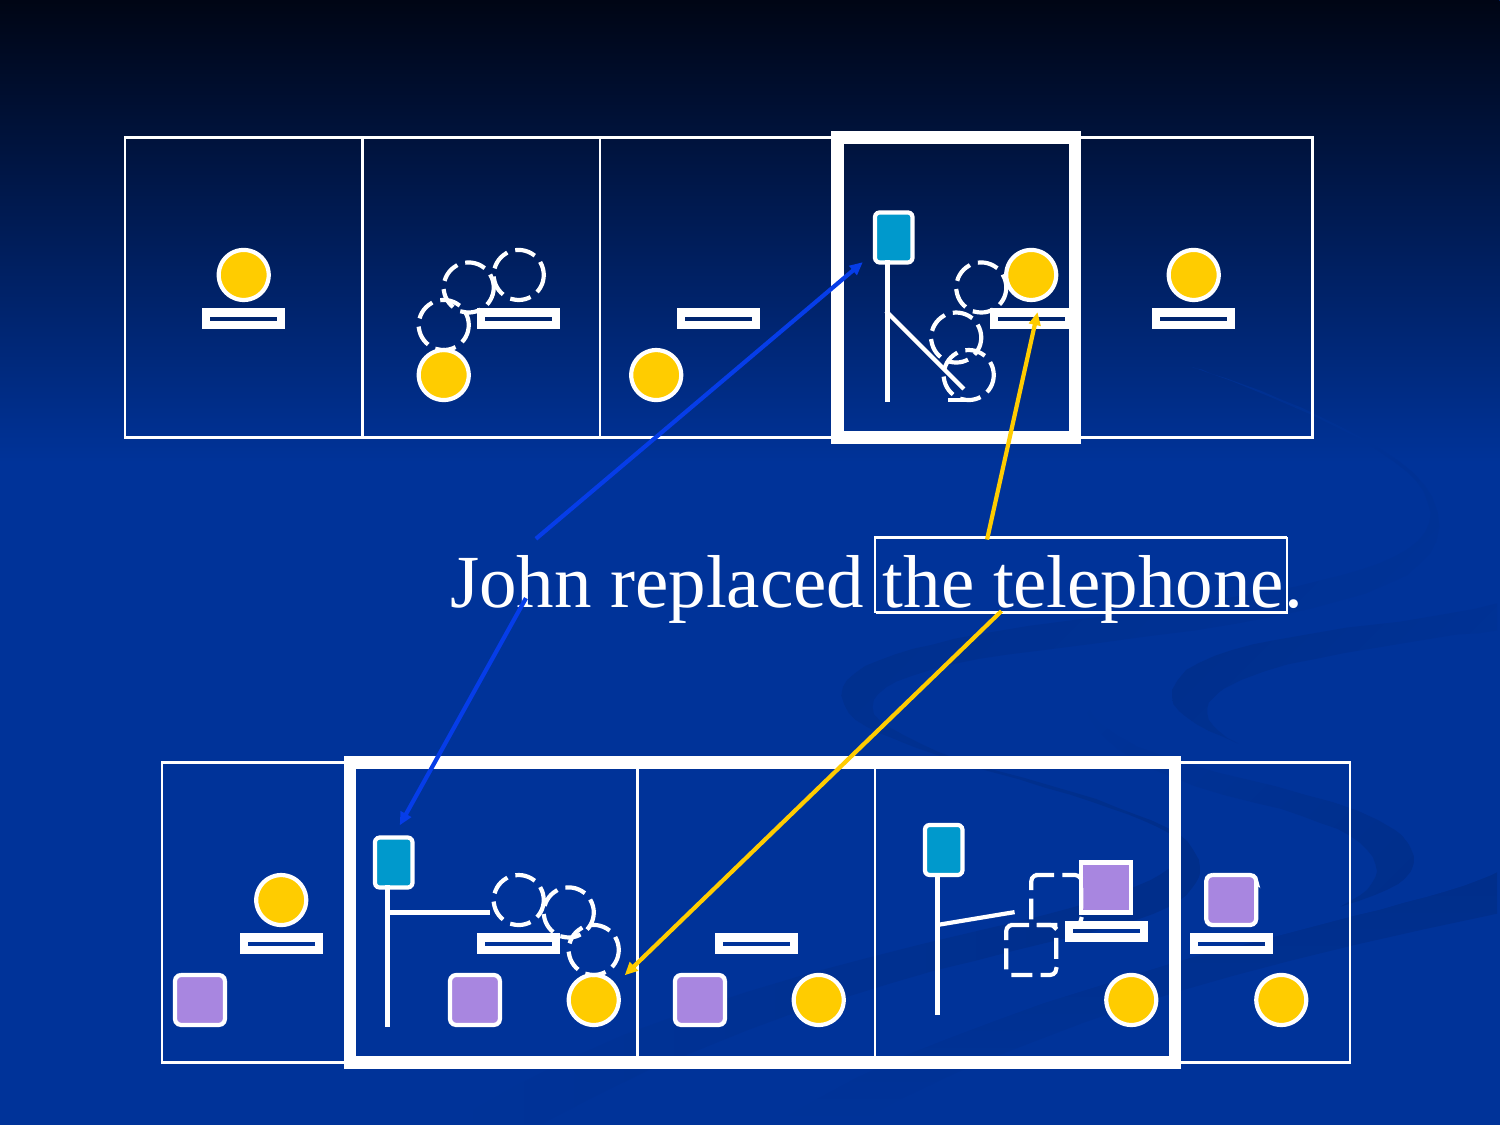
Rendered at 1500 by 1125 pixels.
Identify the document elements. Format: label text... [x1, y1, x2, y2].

text_box [1168, 249, 1219, 300]
text_box [1081, 862, 1132, 913]
text_box [174, 974, 226, 1026]
text_box [568, 976, 619, 1026]
text_box [374, 837, 413, 888]
text_box [1206, 875, 1257, 926]
text_box [418, 351, 469, 401]
text_box [1256, 974, 1307, 1026]
text_box [674, 974, 726, 1026]
text_box John replaced the telephone. [435, 524, 1319, 630]
text_box [449, 974, 501, 1026]
text_box [1106, 974, 1157, 1026]
text_box [874, 212, 913, 263]
text_box [631, 350, 682, 401]
text_box [793, 974, 844, 1026]
text_box [218, 249, 269, 300]
text_box [924, 824, 963, 876]
text_box [256, 875, 307, 926]
text_box [1006, 249, 1057, 300]
